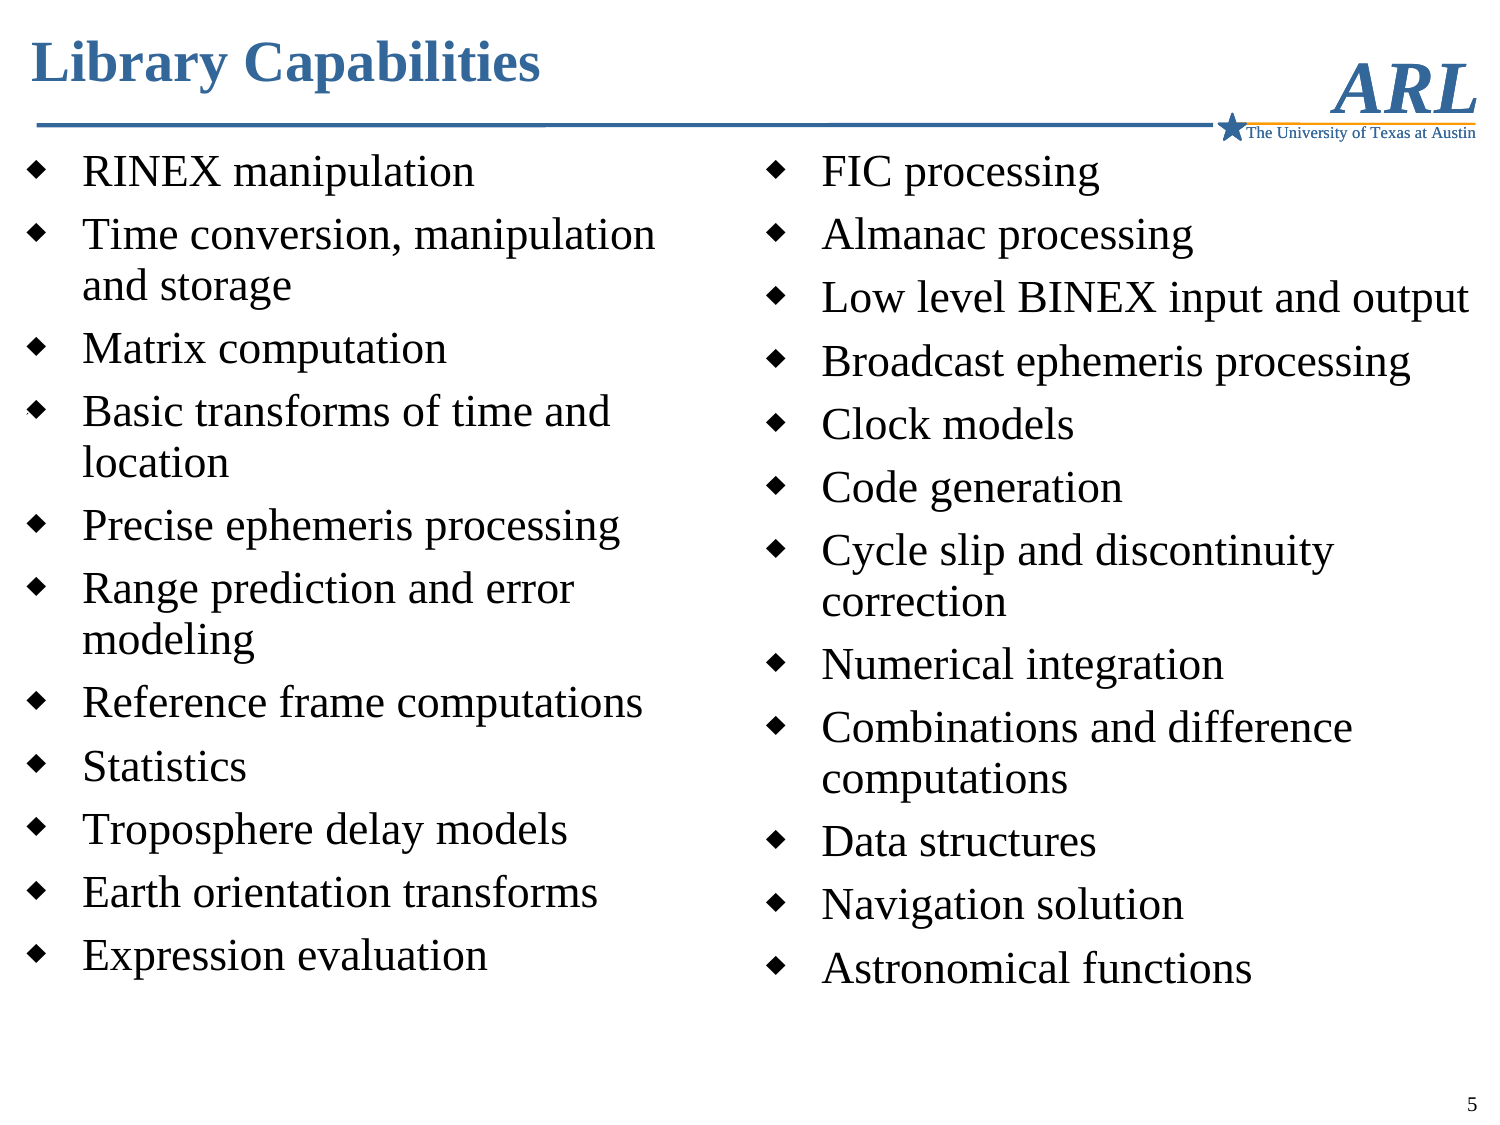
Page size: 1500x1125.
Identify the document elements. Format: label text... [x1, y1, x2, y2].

list FIC processing Almanac processing Low level BINEX input and output Broadcast ephemeris processing Clock models Code generation Cycle slip and discontinuity correction Numerical integration Combinations and difference computations Data structures Navigation solution Astronomical functions [765, 145, 1471, 1089]
list RINEX manipulation Time conversion, manipulation and storage Matrix computation Basic transforms of time and location Precise ephemeris processing Range prediction and error modeling Reference frame computations Statistics Troposphere delay models Earth orientation transforms Expression evaluation [26, 145, 731, 1104]
title Library Capabilities [31, 7, 1298, 125]
